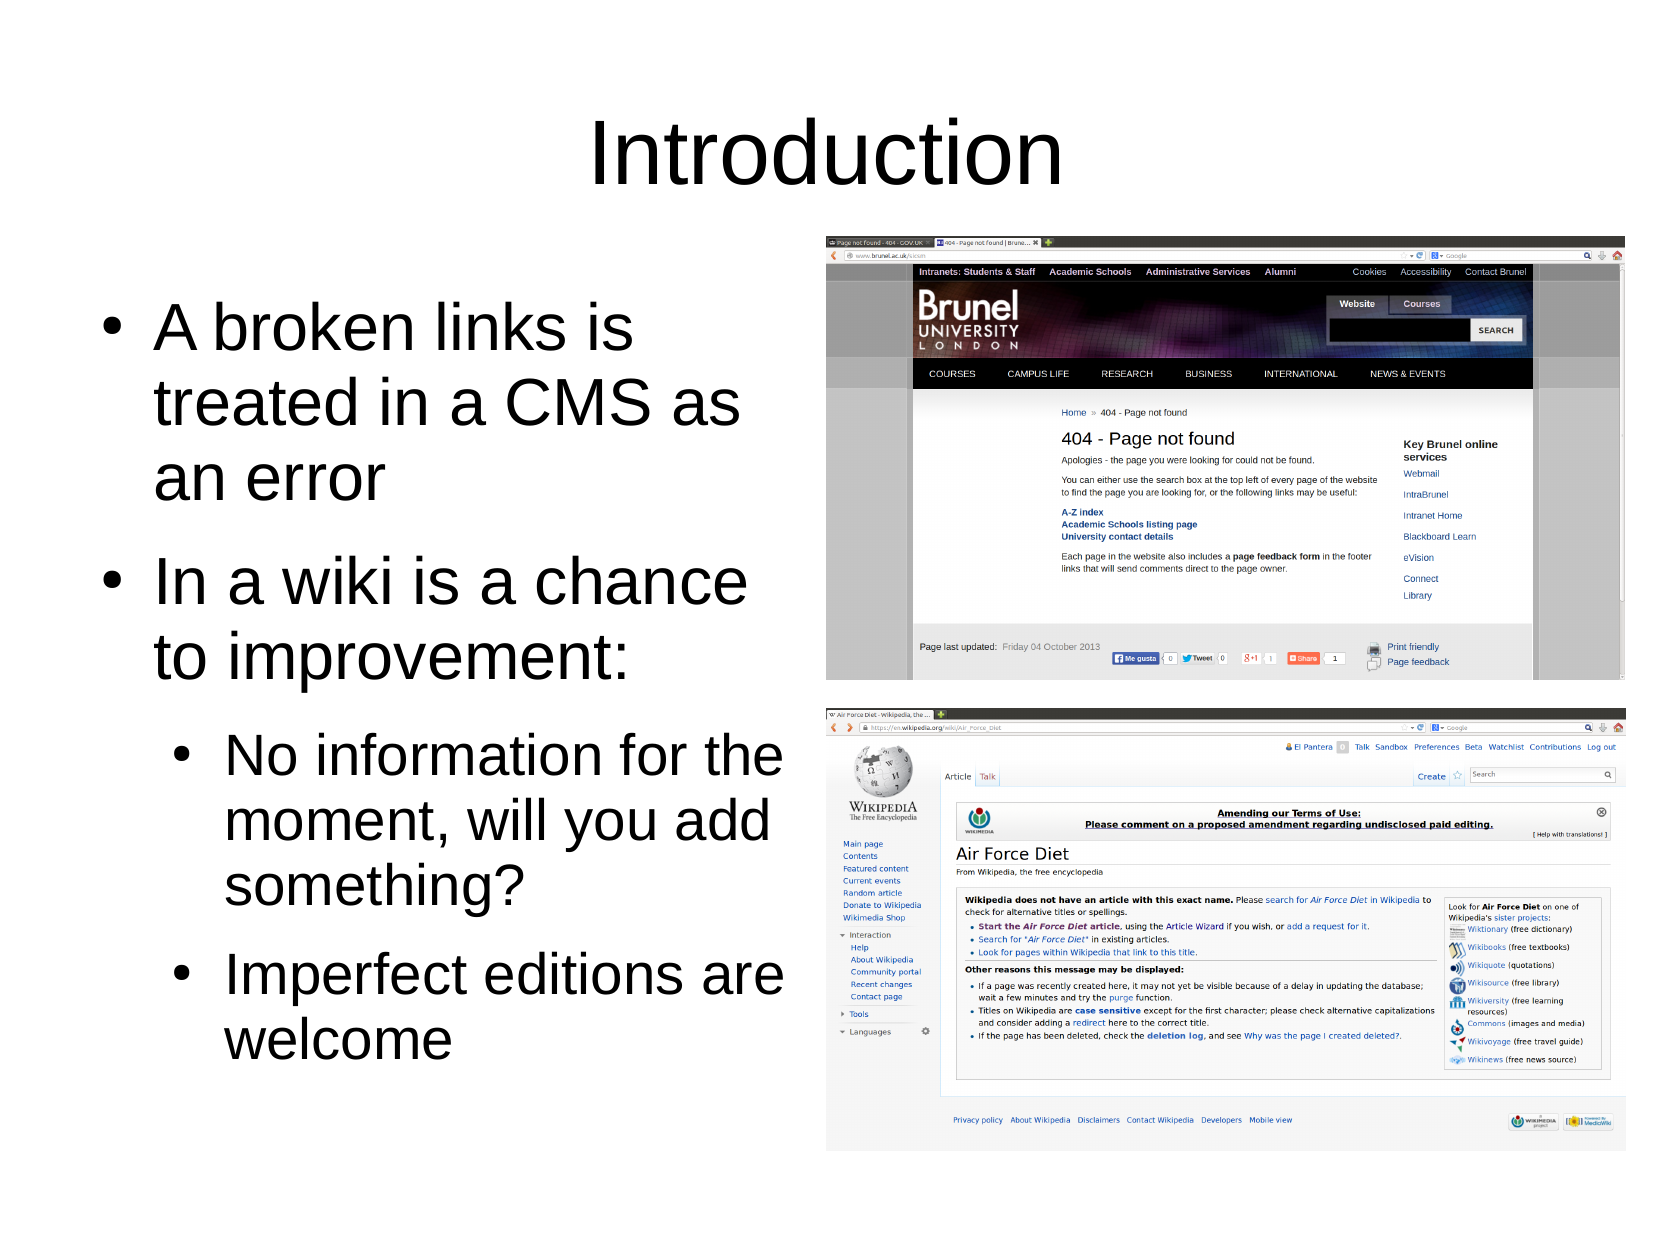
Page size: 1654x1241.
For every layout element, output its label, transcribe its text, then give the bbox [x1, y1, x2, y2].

title Introduction [82, 49, 1571, 257]
picture [826, 236, 1625, 680]
list A broken links is treated in a CMS as an error In a wiki is a chance to improvement: No information for the moment, will you add something? Imperfect editions are welcome [82, 290, 809, 1109]
picture [826, 708, 1626, 1151]
